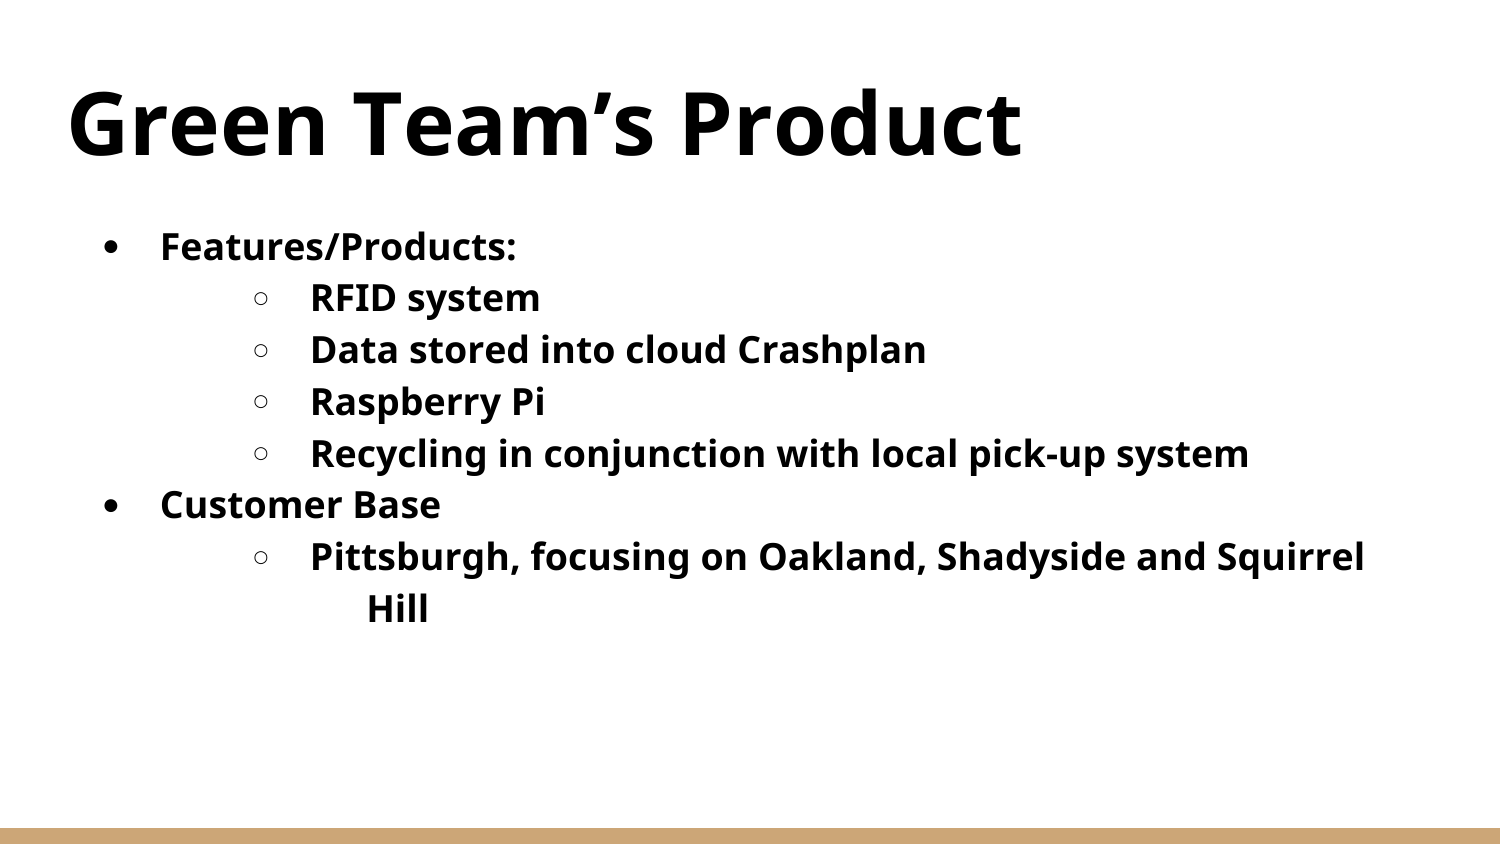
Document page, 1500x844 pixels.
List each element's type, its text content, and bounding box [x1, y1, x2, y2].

list Features/Products: RFID system Data stored into cloud Crashplan Raspberry Pi Recycling in conjunction with local pick-up system Customer Base Pittsburgh, focusing on Oakland, Shadyside and Squirrel Hill [51, 200, 1449, 752]
title Green Team’s Product [51, 51, 1449, 189]
